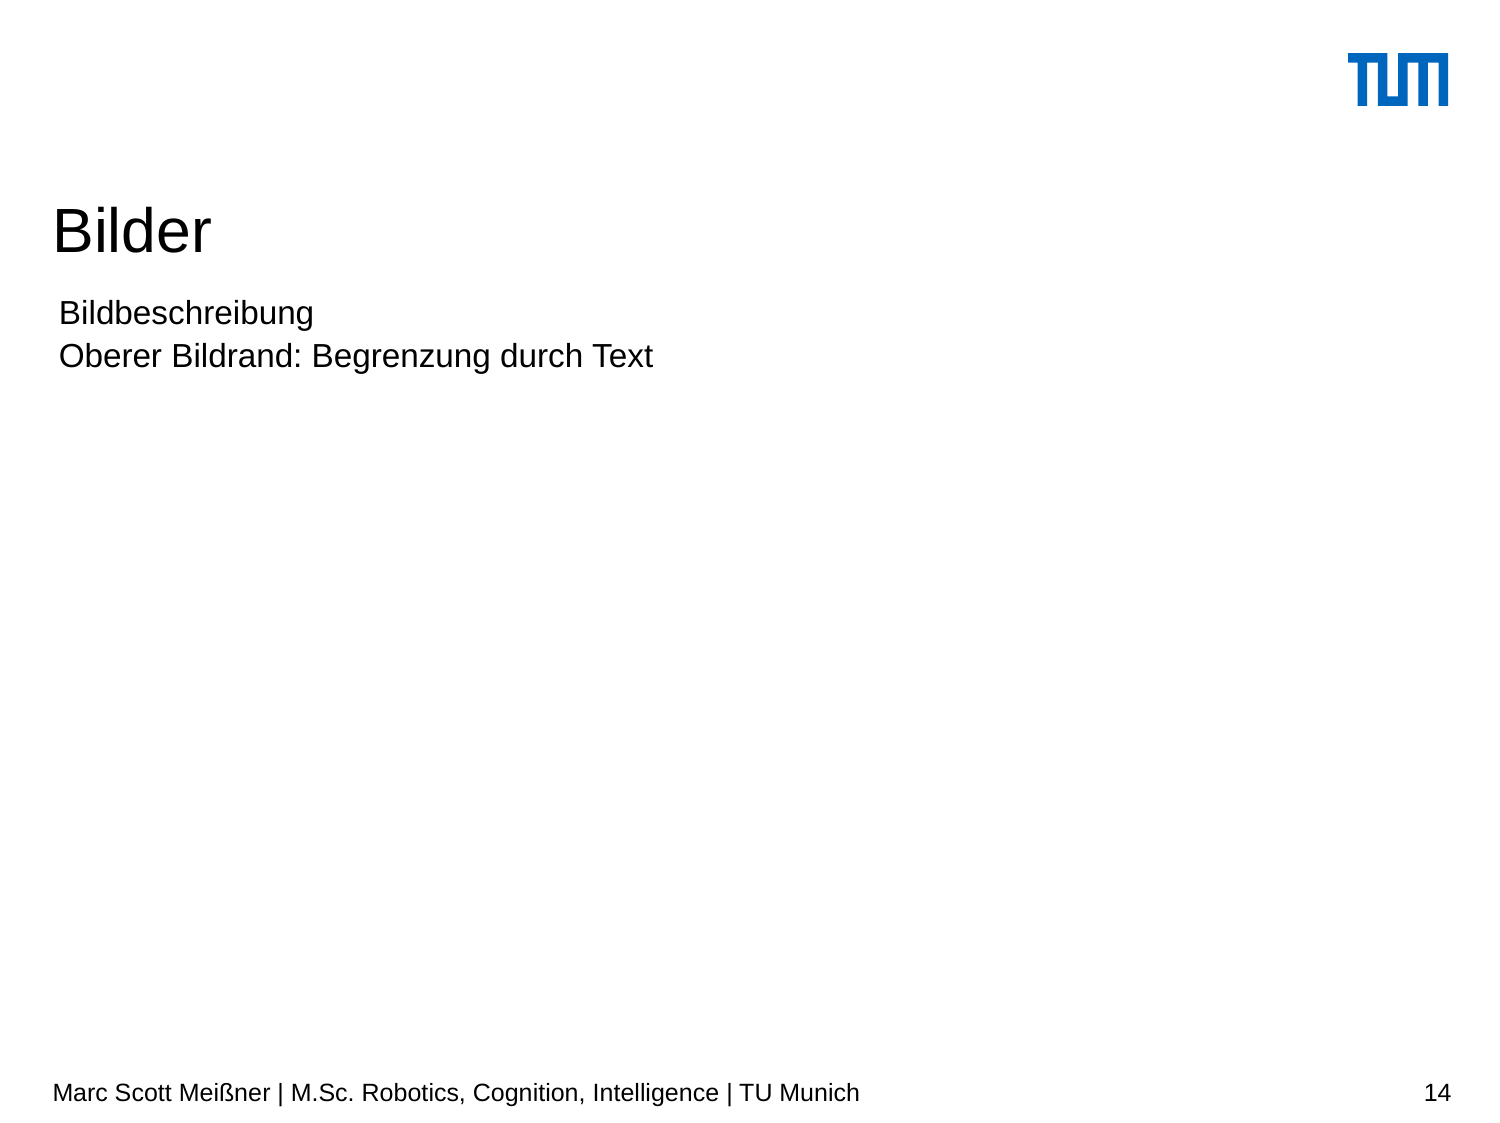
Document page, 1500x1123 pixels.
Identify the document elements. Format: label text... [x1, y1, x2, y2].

list Bildbeschreibung Oberer Bildrand: Begrenzung durch Text [59, 289, 1459, 402]
title Bilder [52, 195, 1453, 266]
